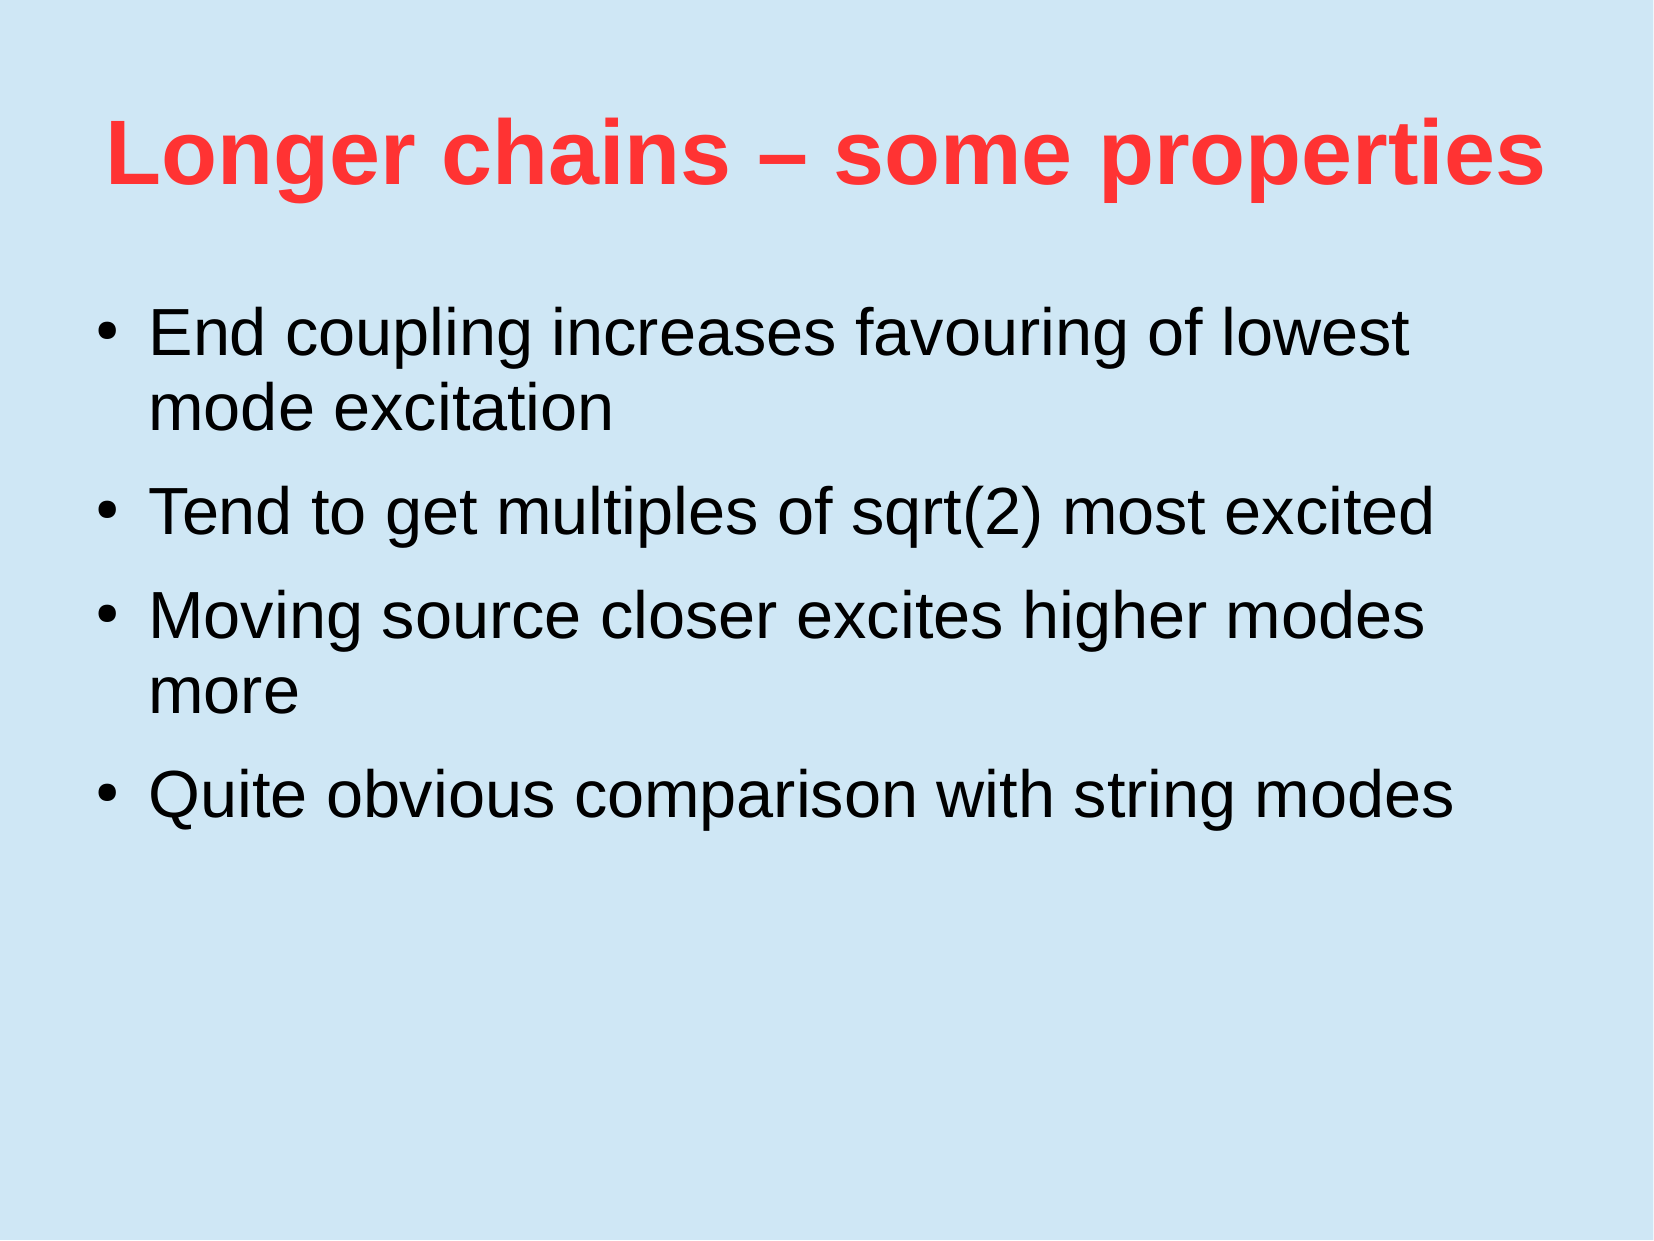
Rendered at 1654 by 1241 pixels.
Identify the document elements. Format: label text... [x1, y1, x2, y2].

list End coupling increases favouring of lowest mode excitation Tend to get multiples of sqrt(2) most excited Moving source closer excites higher modes more Quite obvious comparison with string modes [77, 295, 1566, 1015]
title Longer chains – some properties [82, 49, 1571, 257]
